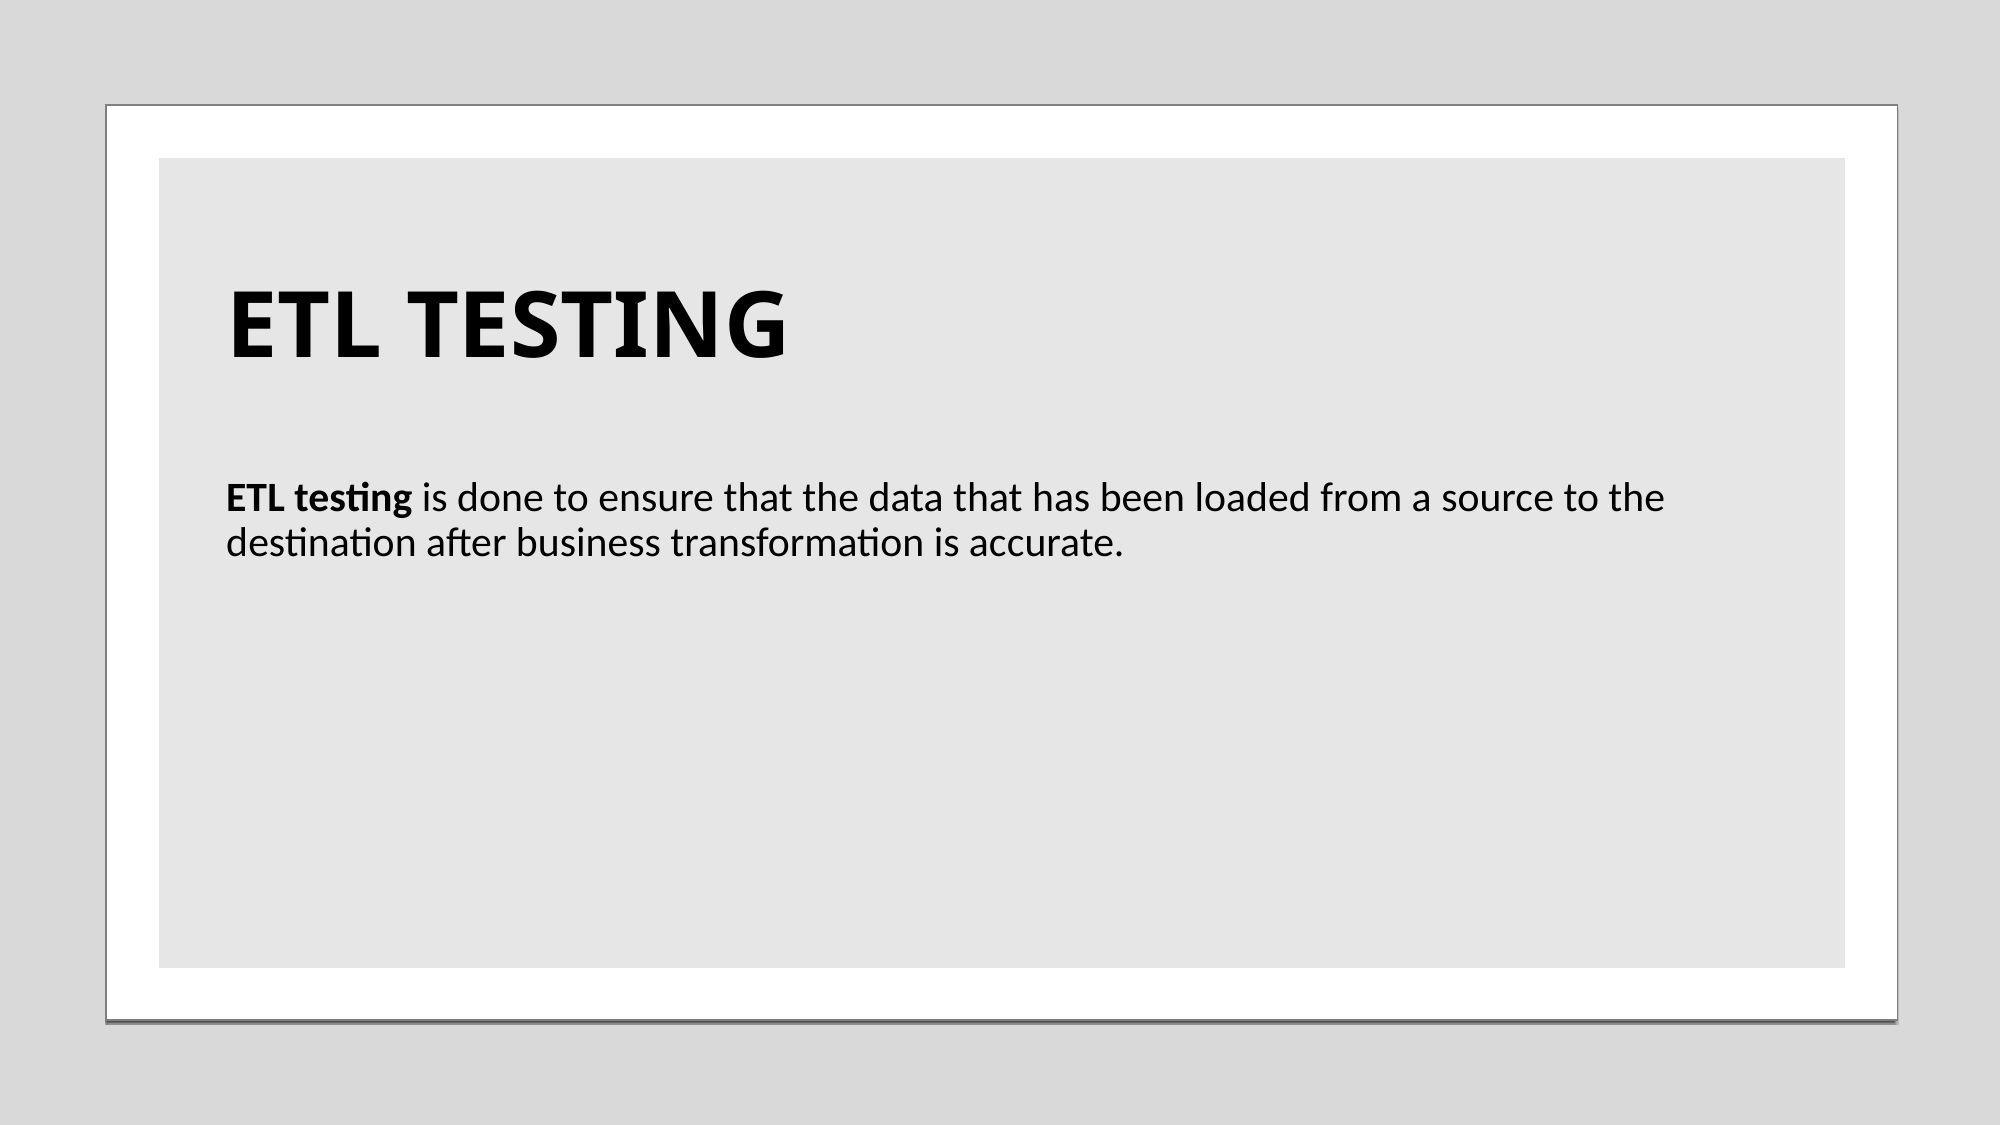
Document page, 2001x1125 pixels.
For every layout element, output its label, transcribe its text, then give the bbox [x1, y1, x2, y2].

title ETL TESTING [211, 210, 1793, 446]
text_box [0, 0, 2000, 1125]
list ETL testing is done to ensure that the data that has been loaded from a source to the destination after business transformation is accurate. [211, 468, 1793, 914]
